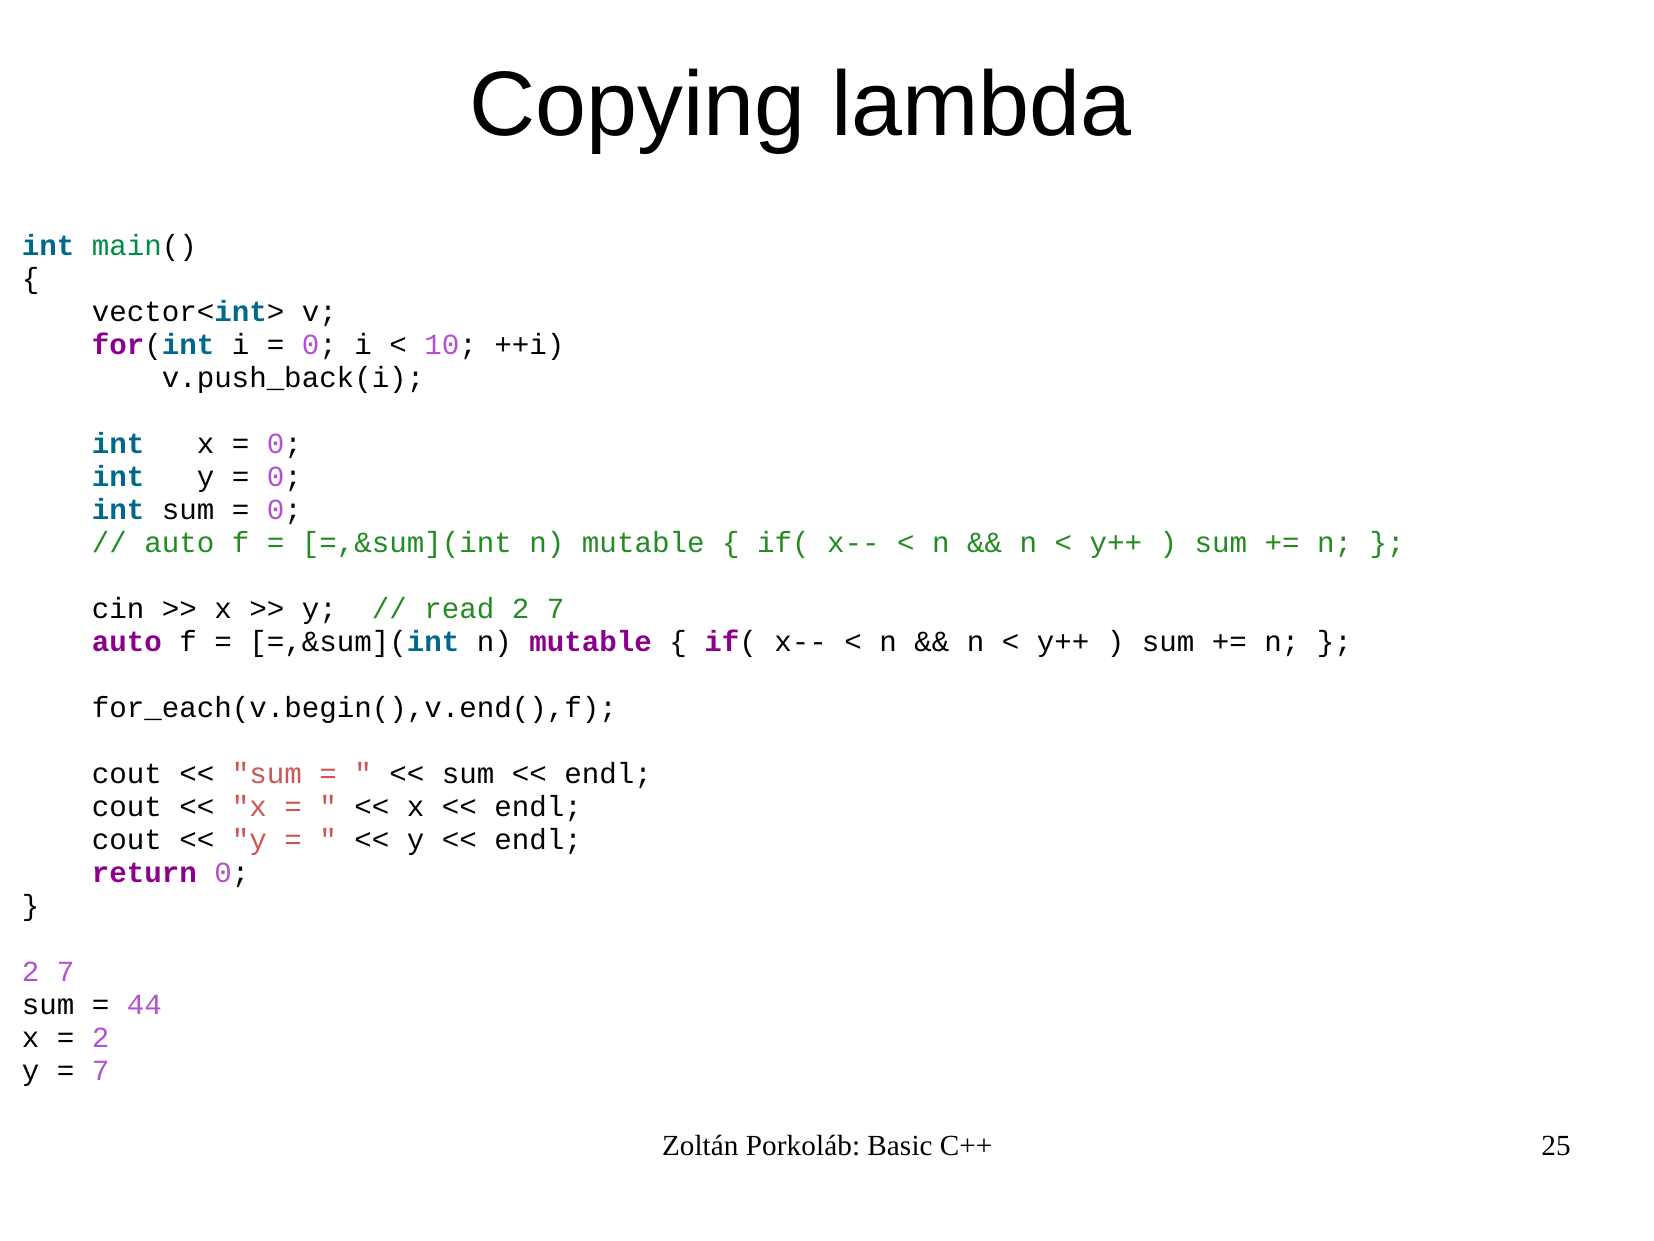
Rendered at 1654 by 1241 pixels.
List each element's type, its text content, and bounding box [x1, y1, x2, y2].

text_box int main() { vector<int> v; for(int i = 0; i < 10; ++i) v.push_back(i); int x = 0; int y = 0; int sum = 0; // auto f = [=,&sum](int n) mutable { if( x-- < n && n < y++ ) sum += n; }; cin >> x >> y; // read 2 7 auto f = [=,&sum](int n) mutable { if( x-- < n && n < y++ ) sum += n; }; for_each(v.begin(),v.end(),f); cout << "sum = " << sum << endl; cout << "x = " << x << endl; cout << "y = " << y << endl; return 0; } 2 7 sum = 44 x = 2 y = 7 [7, 223, 1654, 1214]
title Copying lambda [56, 0, 1546, 208]
